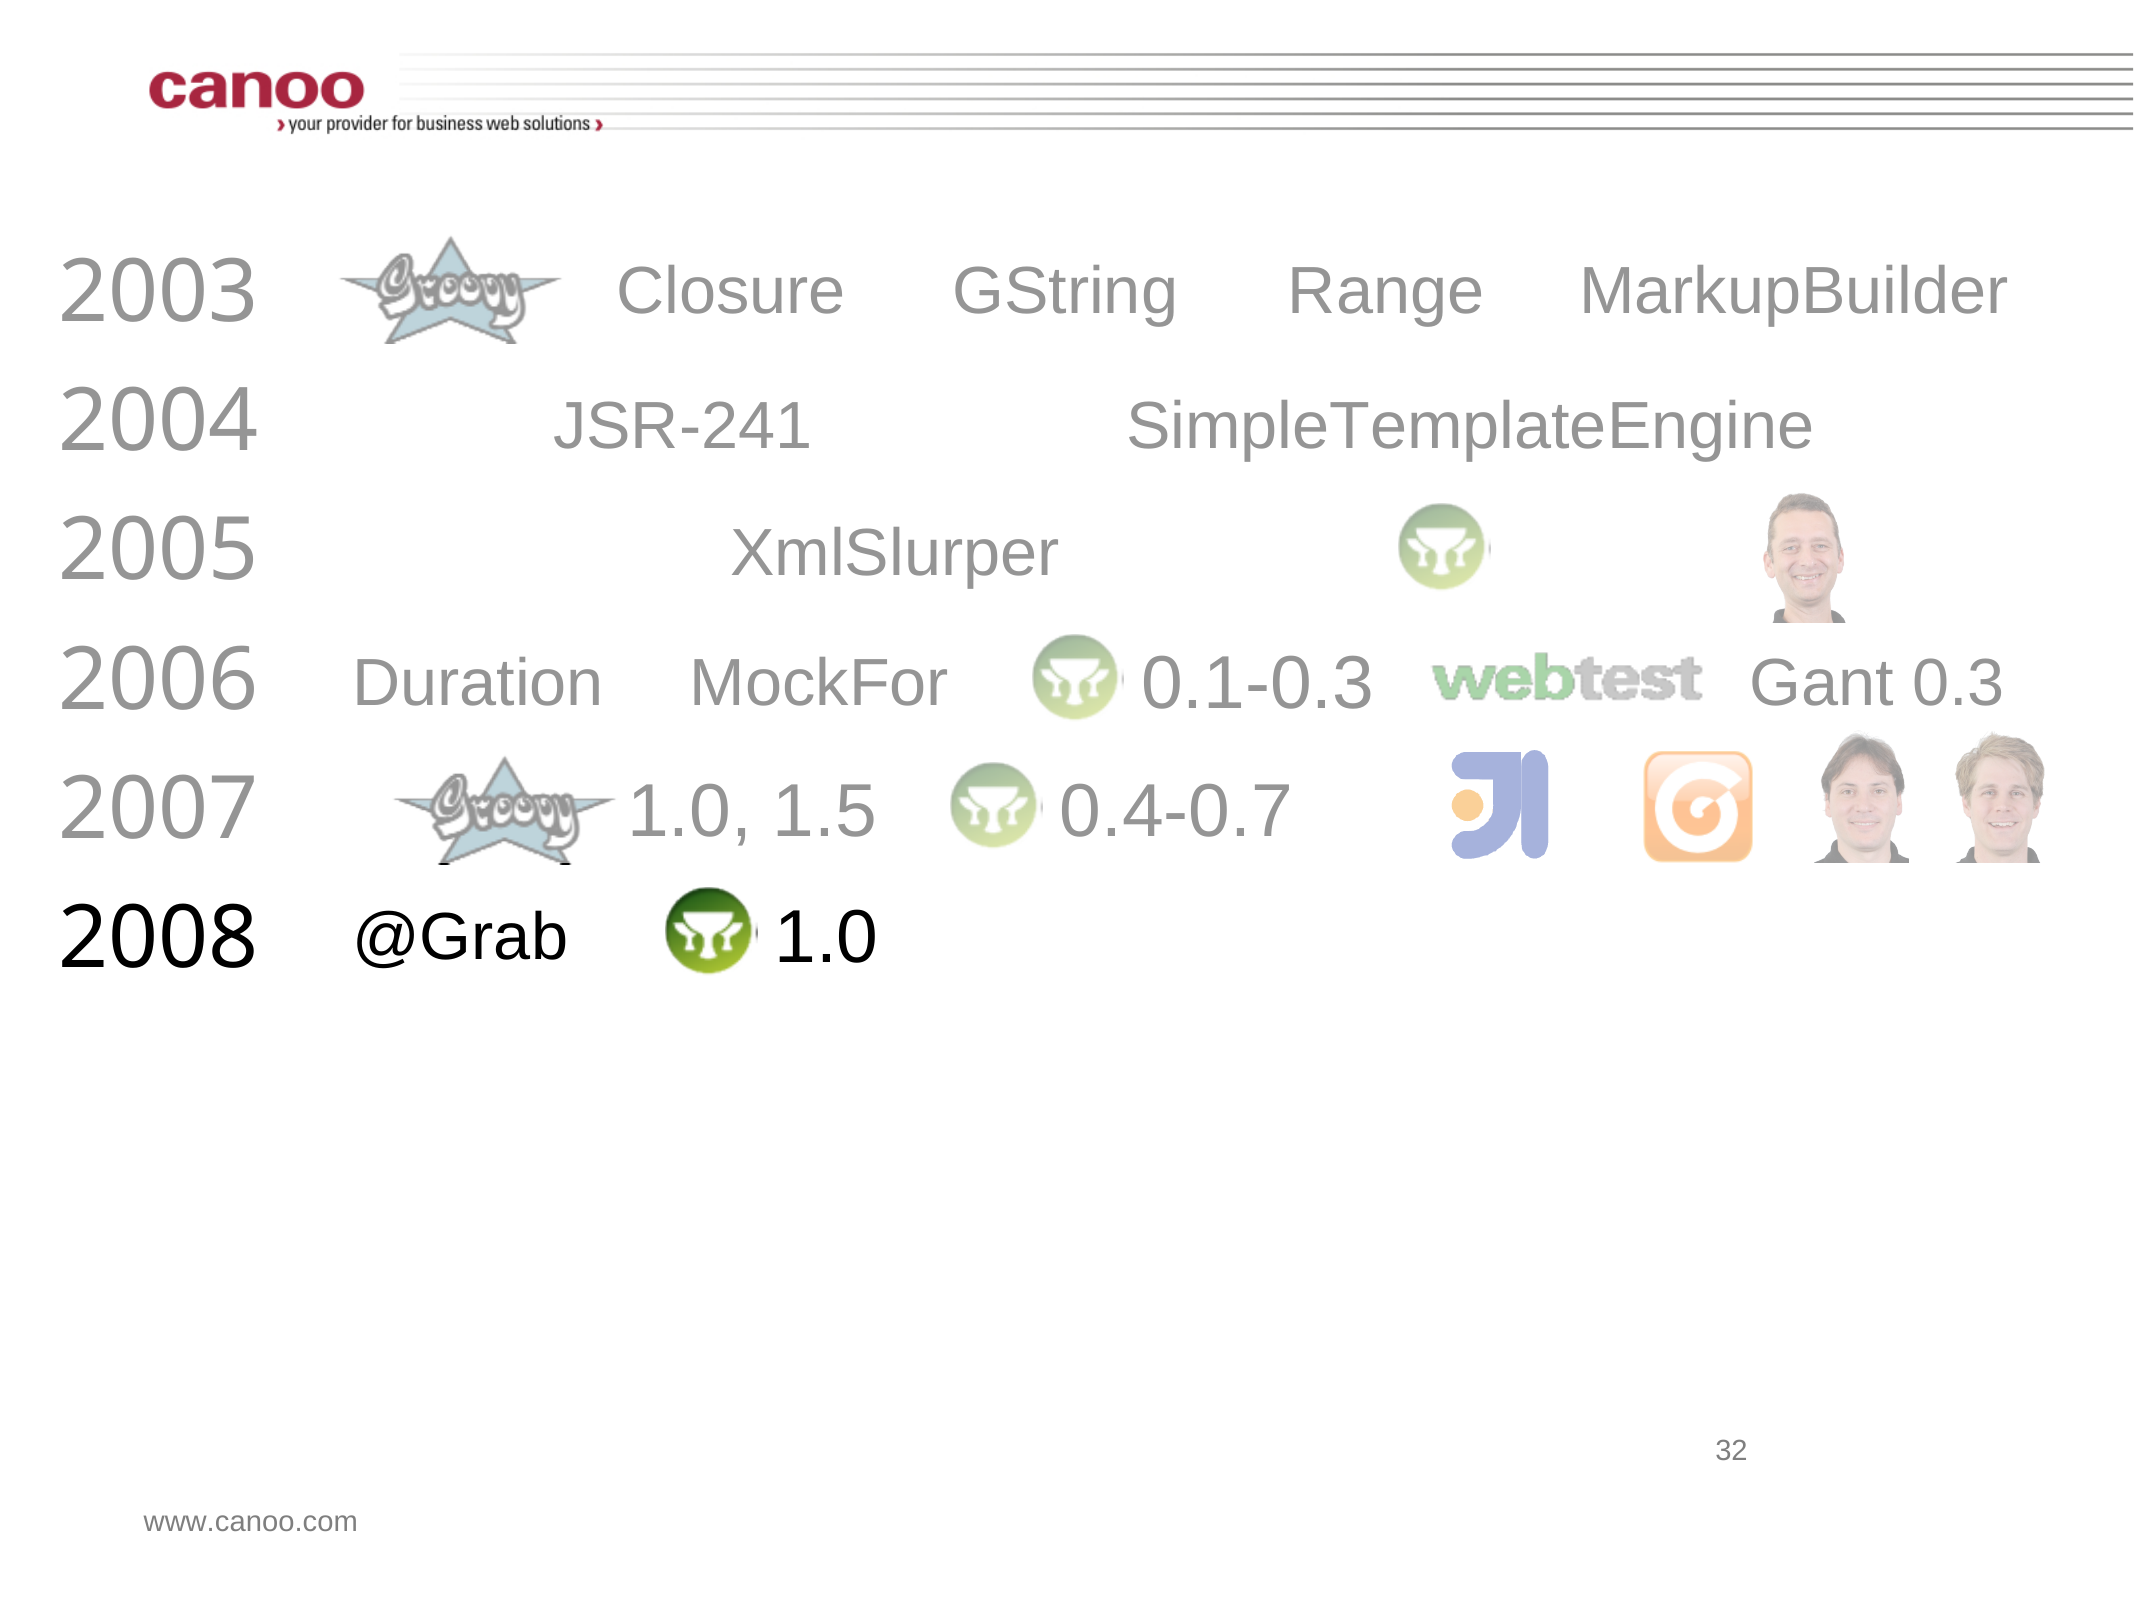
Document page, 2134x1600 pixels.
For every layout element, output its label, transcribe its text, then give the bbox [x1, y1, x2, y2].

text_box 2008 [43, 872, 297, 993]
text_box @Grab [337, 885, 584, 981]
picture [37, 225, 2101, 865]
text_box 1.0 [759, 880, 894, 986]
picture [665, 887, 758, 978]
picture [0, 21, 2134, 188]
text_box <number> [1705, 1423, 1758, 1474]
